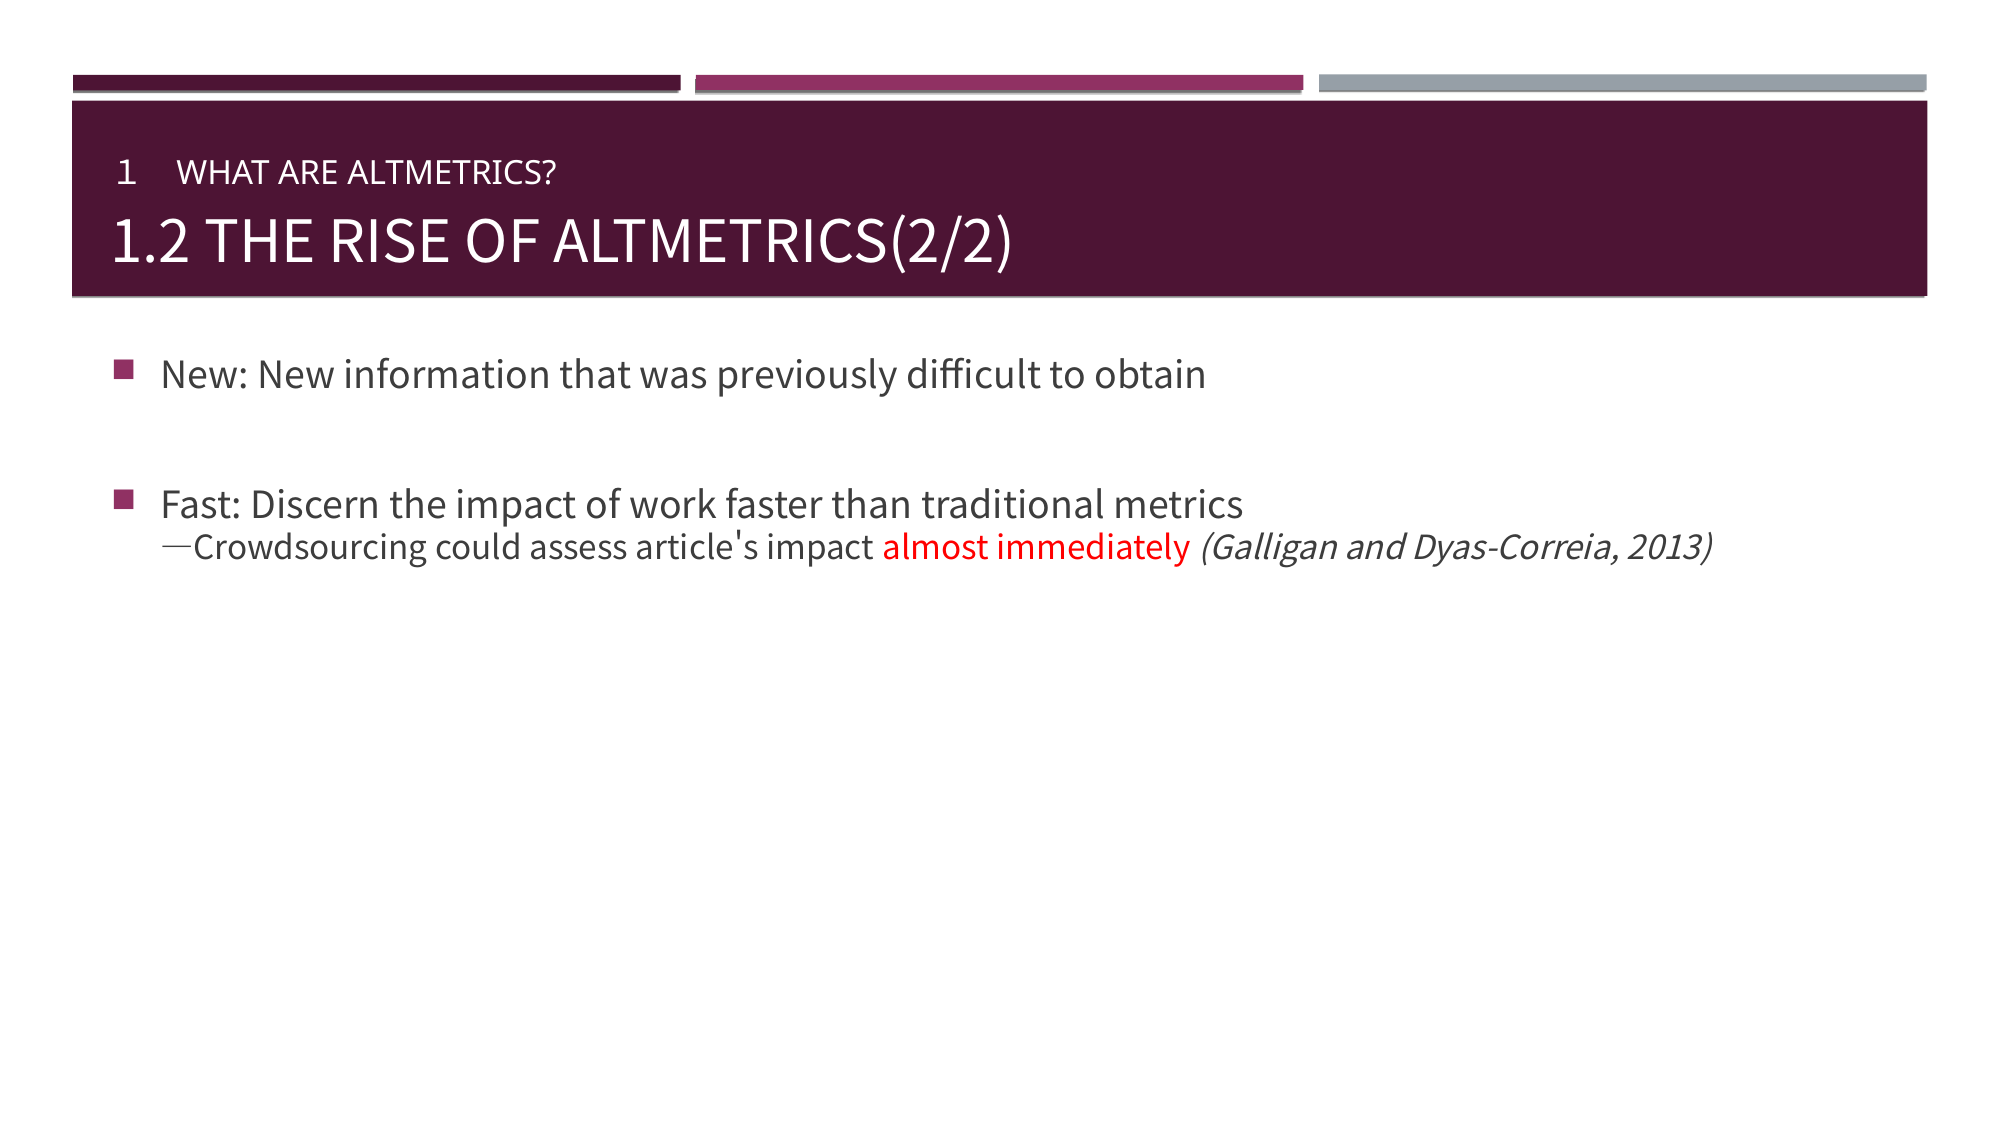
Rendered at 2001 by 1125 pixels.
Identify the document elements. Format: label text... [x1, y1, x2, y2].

text_box １ What are altmetrics? [94, 114, 1905, 199]
list New: New information that was previously difficult to obtain Fast: Discern the impact of work faster than traditional metrics ―Crowdsourcing could assess article's impact almost immediately (Galligan and Dyas-Correia, 2013) [95, 310, 1905, 1063]
title 1.2 the rise of altmetrics(2/2) [95, 199, 1905, 282]
